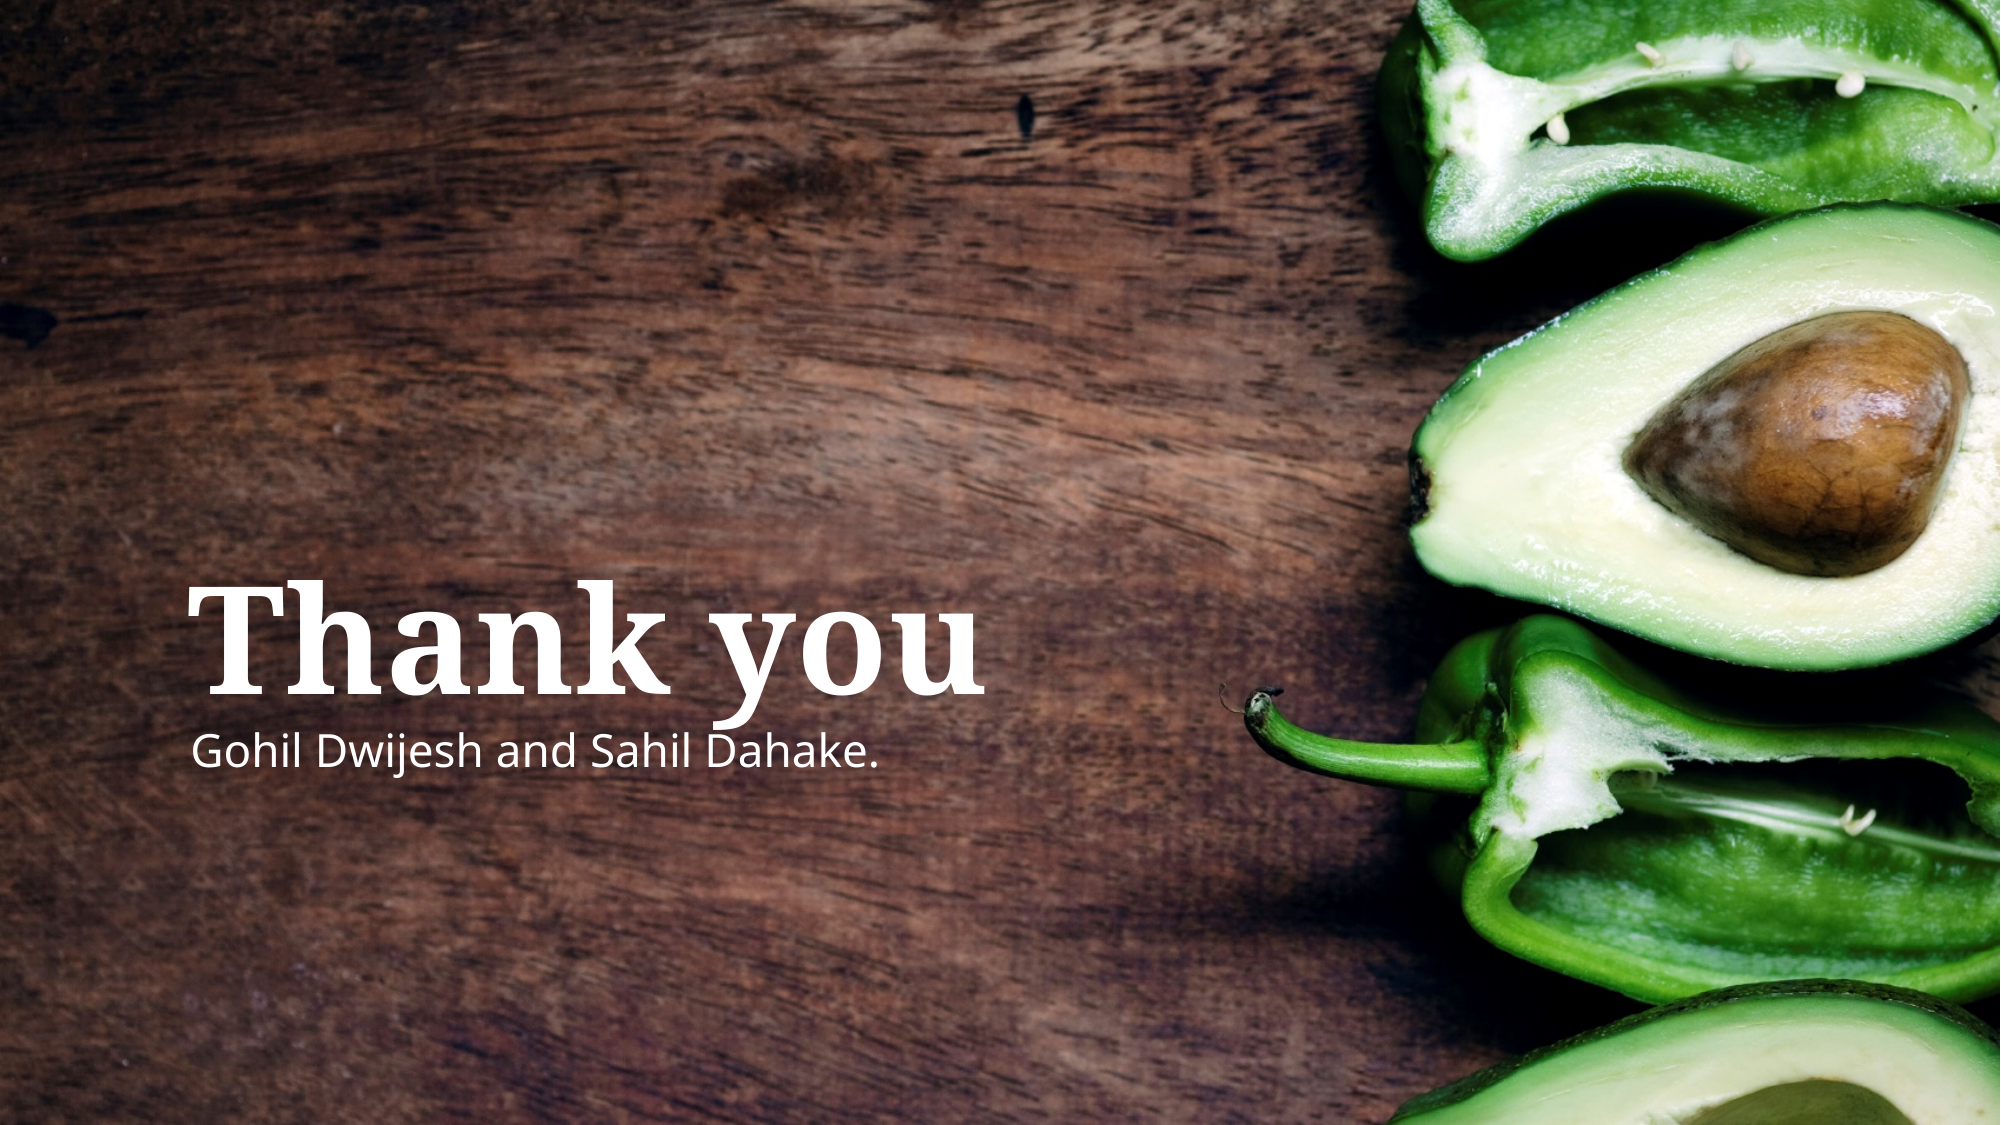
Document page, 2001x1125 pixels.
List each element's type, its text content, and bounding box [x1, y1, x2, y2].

picture [0, 0, 2000, 1125]
title Thank you [172, 234, 1808, 733]
subtitle Gohil Dwijesh and Sahil Dahake. [175, 720, 1470, 896]
